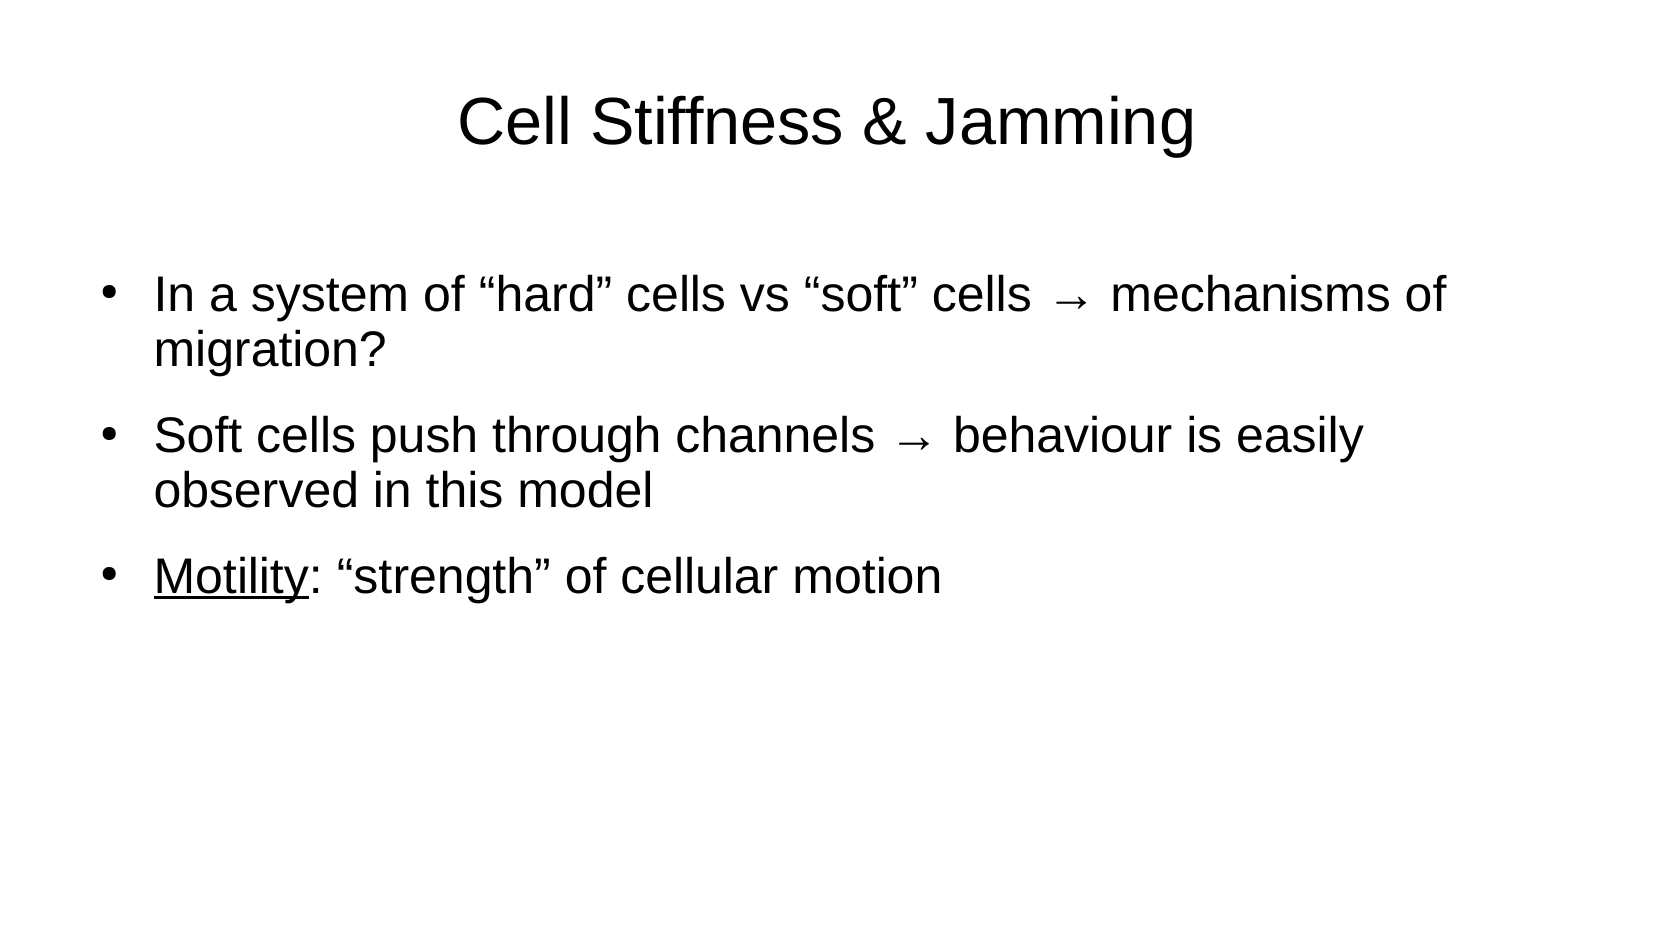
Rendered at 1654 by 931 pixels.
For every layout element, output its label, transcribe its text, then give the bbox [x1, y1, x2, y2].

title Cell Stiffness & Jamming [82, 37, 1571, 207]
list In a system of “hard” cells vs “soft” cells → mechanisms of migration? Soft cells push through channels → behaviour is easily observed in this model Motility: “strength” of cellular motion [82, 265, 1571, 758]
